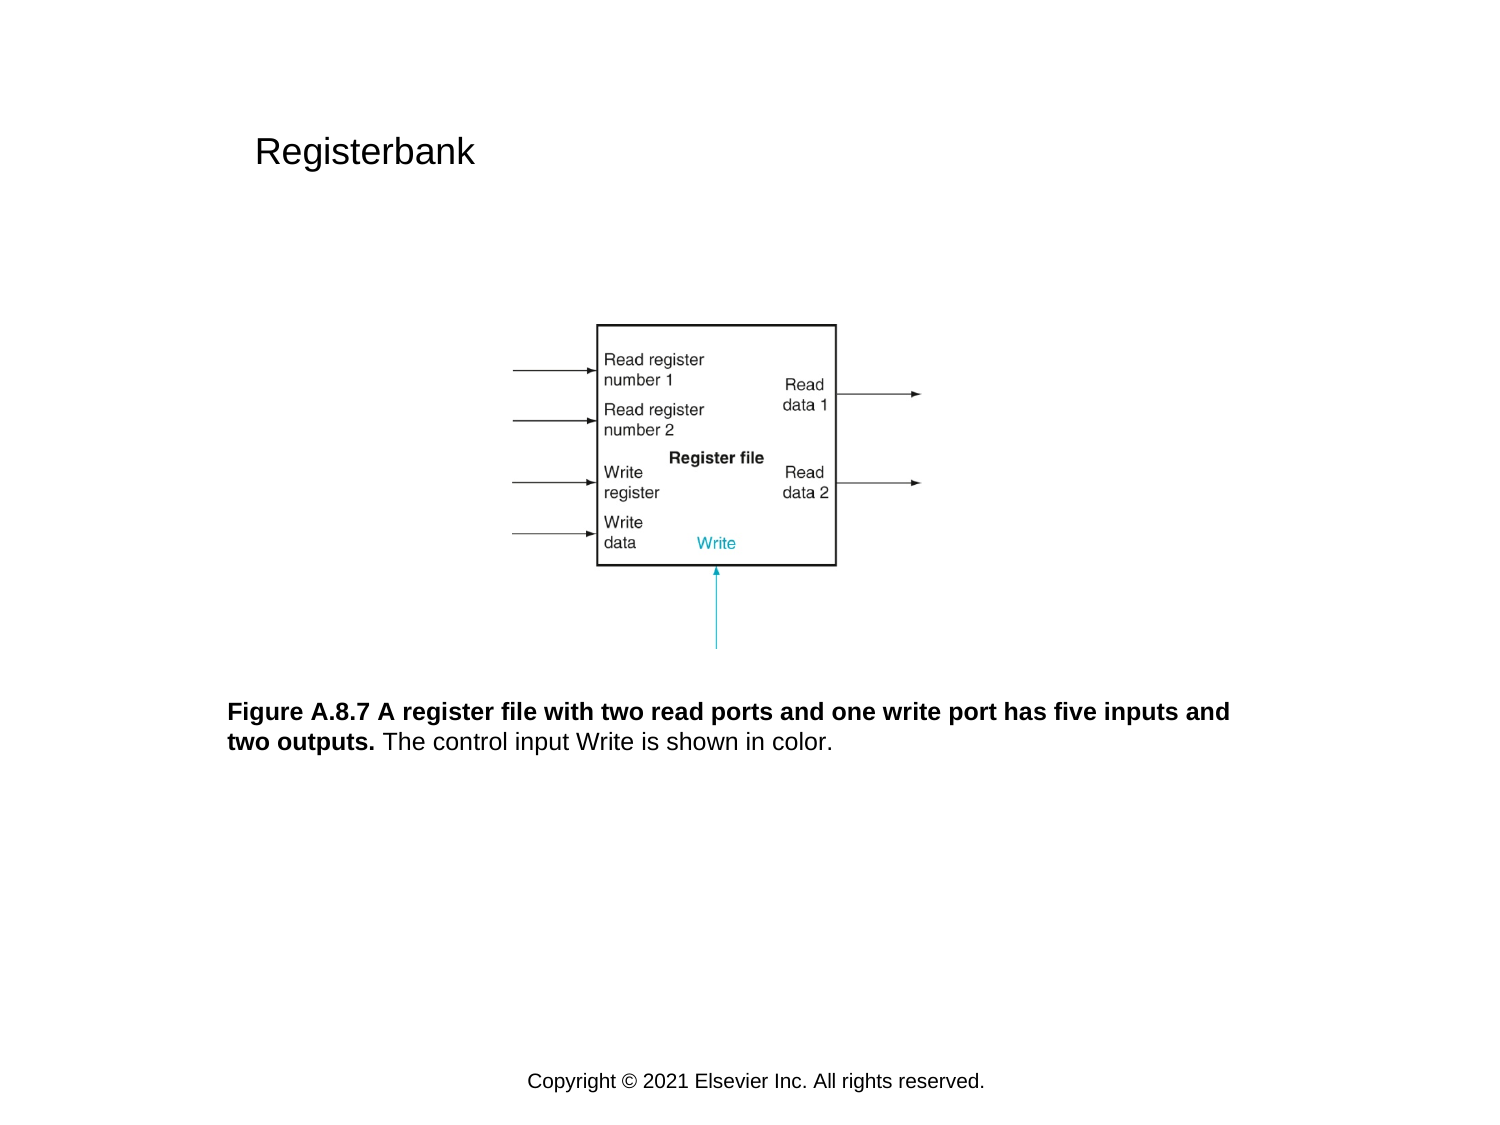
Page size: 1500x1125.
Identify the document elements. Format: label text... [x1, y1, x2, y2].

text_box Figure A.8.7 A register file with two read ports and one write port has five inputs and two outputs. The control input Write is shown in color. [212, 687, 1500, 763]
text_box Registerbank [240, 120, 490, 180]
text_box Copyright © 2021 Elsevier Inc. All rights reserved. [512, 1059, 1001, 1101]
picture [512, 324, 922, 649]
